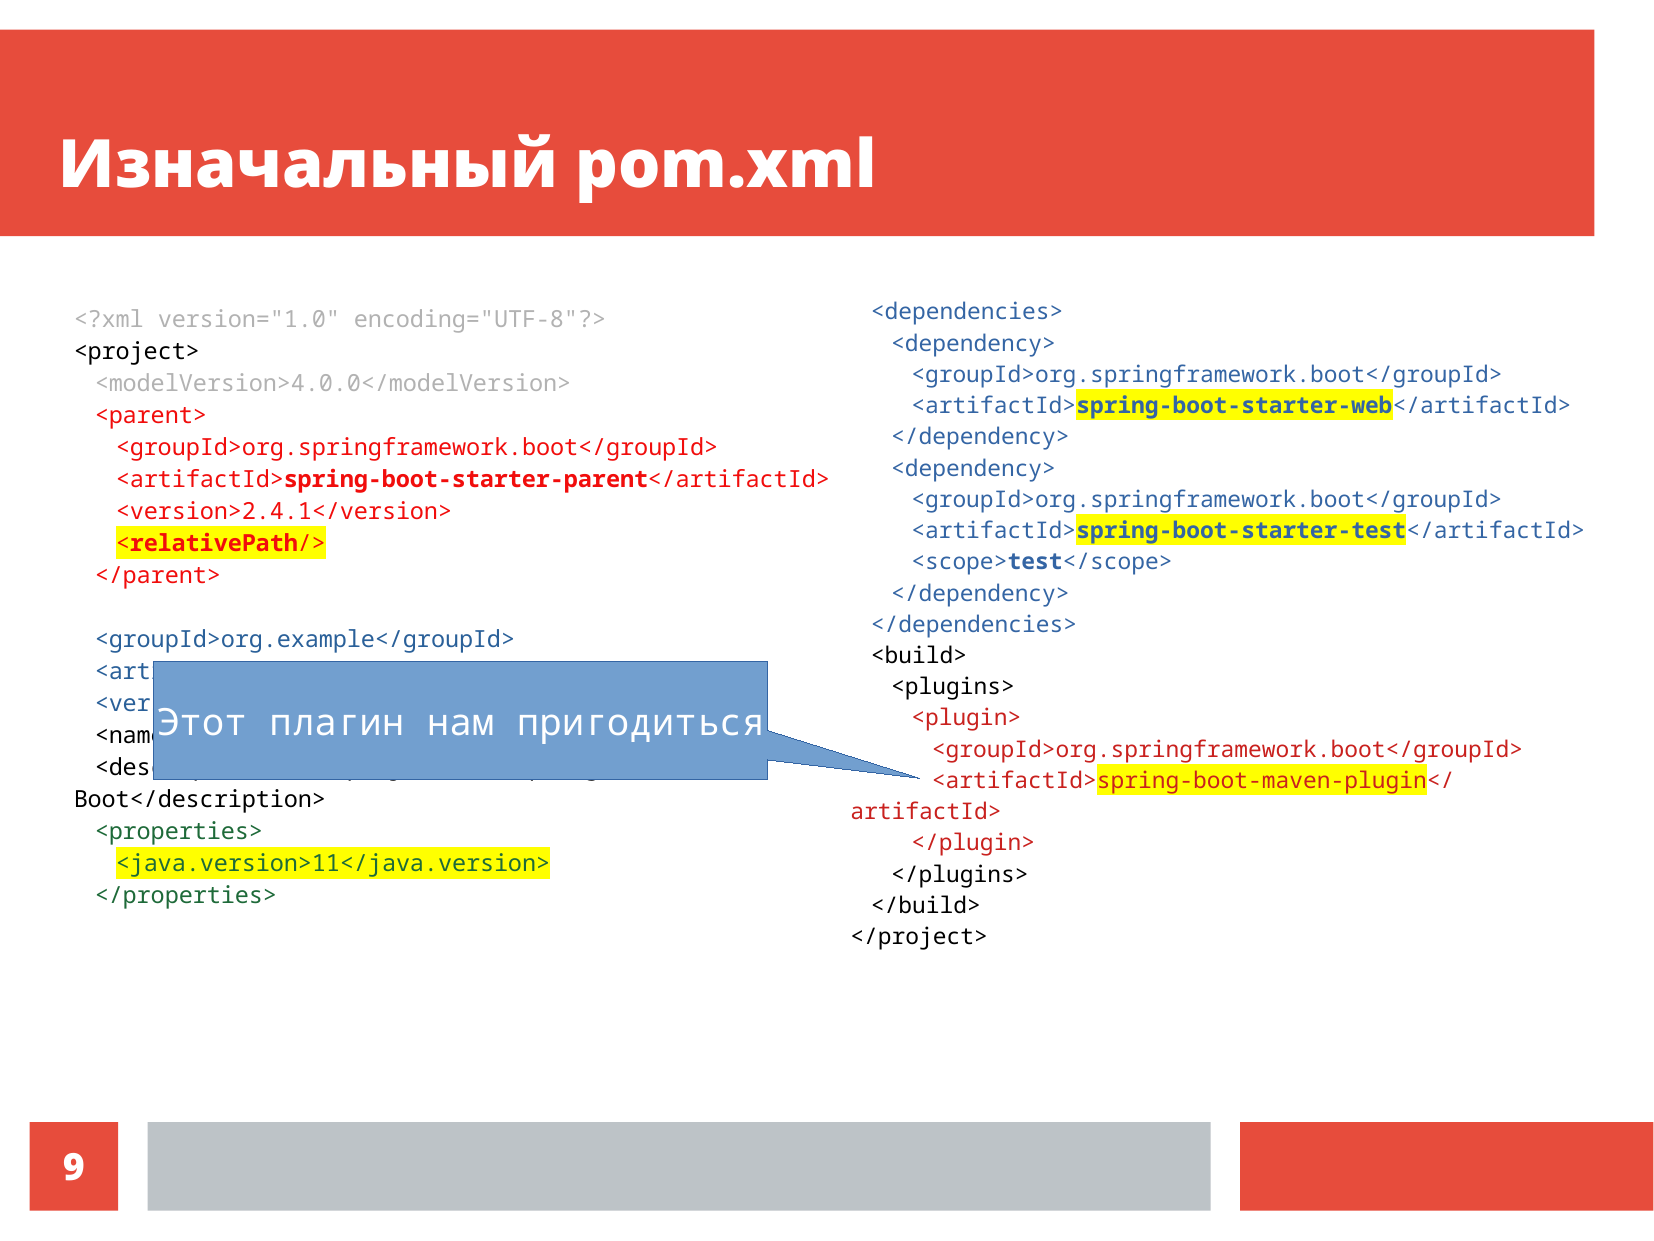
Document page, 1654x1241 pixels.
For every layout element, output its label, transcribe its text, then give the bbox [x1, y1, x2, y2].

text_box <dependencies> <dependency> <groupId>org.springframework.boot</groupId> <artifactId>spring-boot-starter-web</artifactId> </dependency> <dependency> <groupId>org.springframework.boot</groupId> <artifactId>spring-boot-starter-test</artifactId> <scope>test</scope> </dependency> </dependencies> <build> <plugins> <plugin> <groupId>org.springframework.boot</groupId> <artifactId>spring-boot-maven-plugin</artifactId> </plugin> </plugins> </build> </project> [850, 295, 1595, 969]
text_box Этот плагин нам пригодиться [153, 661, 920, 780]
text_box <?xml version="1.0" encoding="UTF-8"?> <project> <modelVersion>4.0.0</modelVersion> <parent> <groupId>org.springframework.boot</groupId> <artifactId>spring-boot-starter-parent</artifactId> <version>2.4.1</version> <relativePath/> </parent> <groupId>org.example</groupId> <artifactId>spring-demo</artifactId> <version>0.0.1-SNAPSHOT</version> <name>spring-demo</name> <description>Demo project for Spring Boot</description> <properties> <java.version>11</java.version> </properties> [59, 295, 850, 957]
title Изначальный pom.xml [59, 59, 1595, 207]
